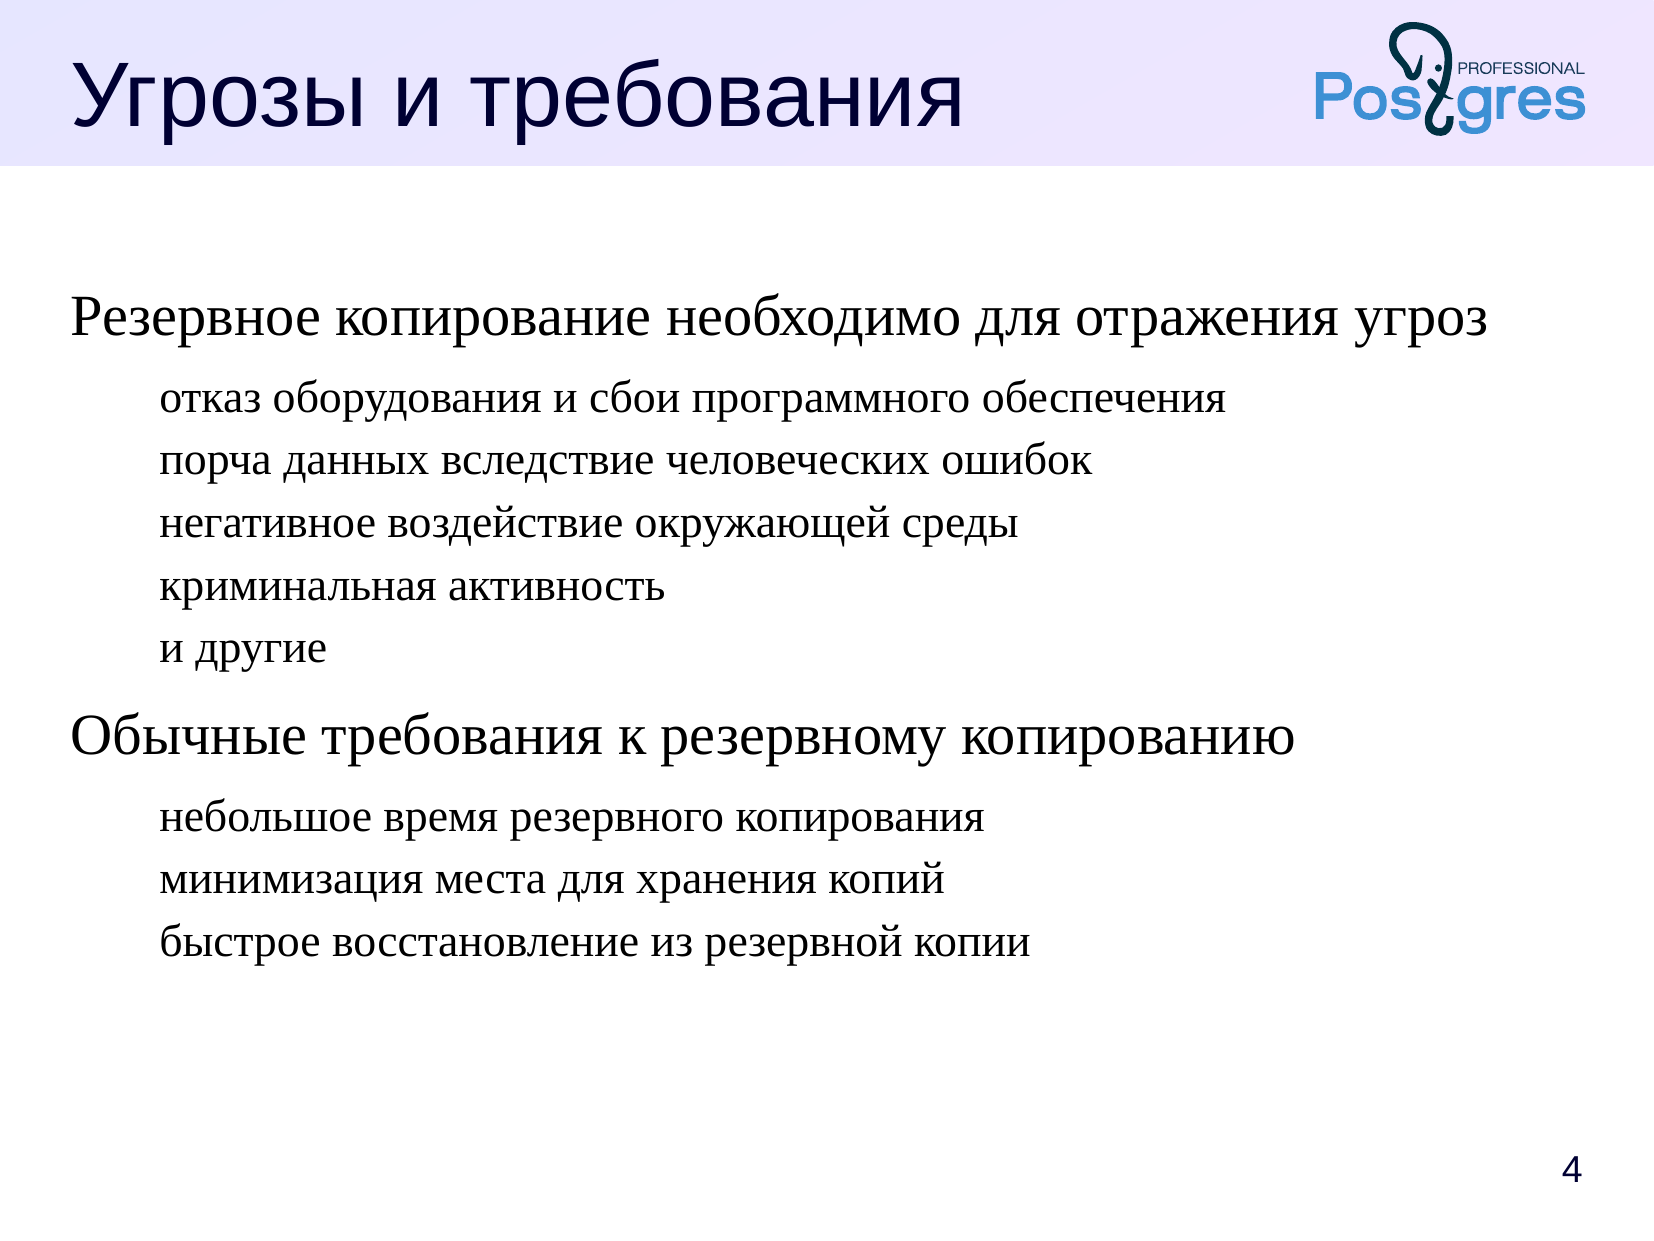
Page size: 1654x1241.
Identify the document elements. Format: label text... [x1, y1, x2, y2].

title Угрозы и требования [70, 43, 1241, 147]
list Резервное копирование необходимо для отражения угроз отказ оборудования и сбои программного обеспечения порча данных вследствие человеческих ошибок негативное воздействие окружающей среды криминальная активность и другие Обычные требования к резервному копированию небольшое время резервного копирования минимизация места для хранения копий быстрое восстановление из резервной копии [70, 283, 1583, 1134]
